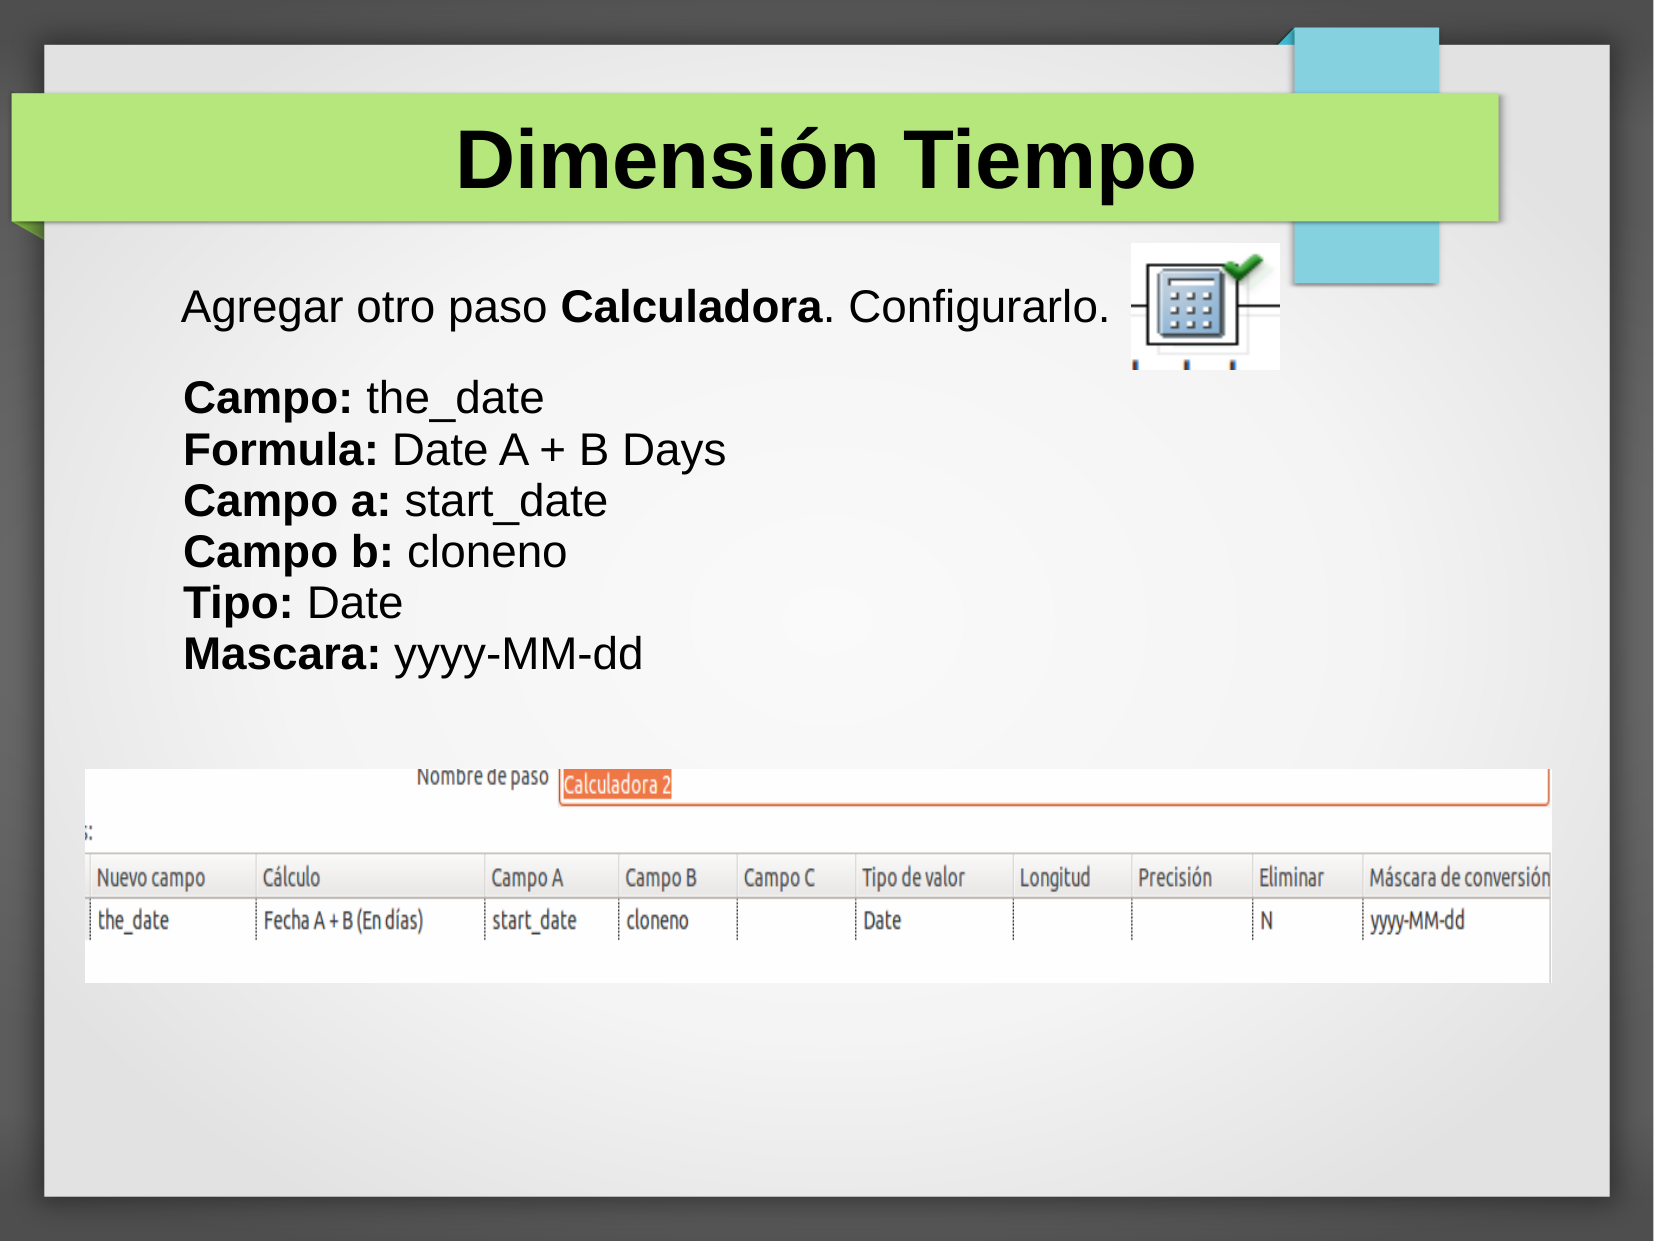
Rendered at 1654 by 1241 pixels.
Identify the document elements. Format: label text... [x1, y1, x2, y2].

picture [0, 0, 1654, 1241]
text_box Campo: the_date Formula: Date A + B Days Campo a: start_date Campo b: cloneno Tipo: Date Mascara: yyyy-MM-dd [168, 364, 827, 688]
title Dimensión Tiempo [70, 106, 1583, 213]
text_box Agregar otro paso Calculadora. Configurarlo. [166, 273, 1126, 340]
